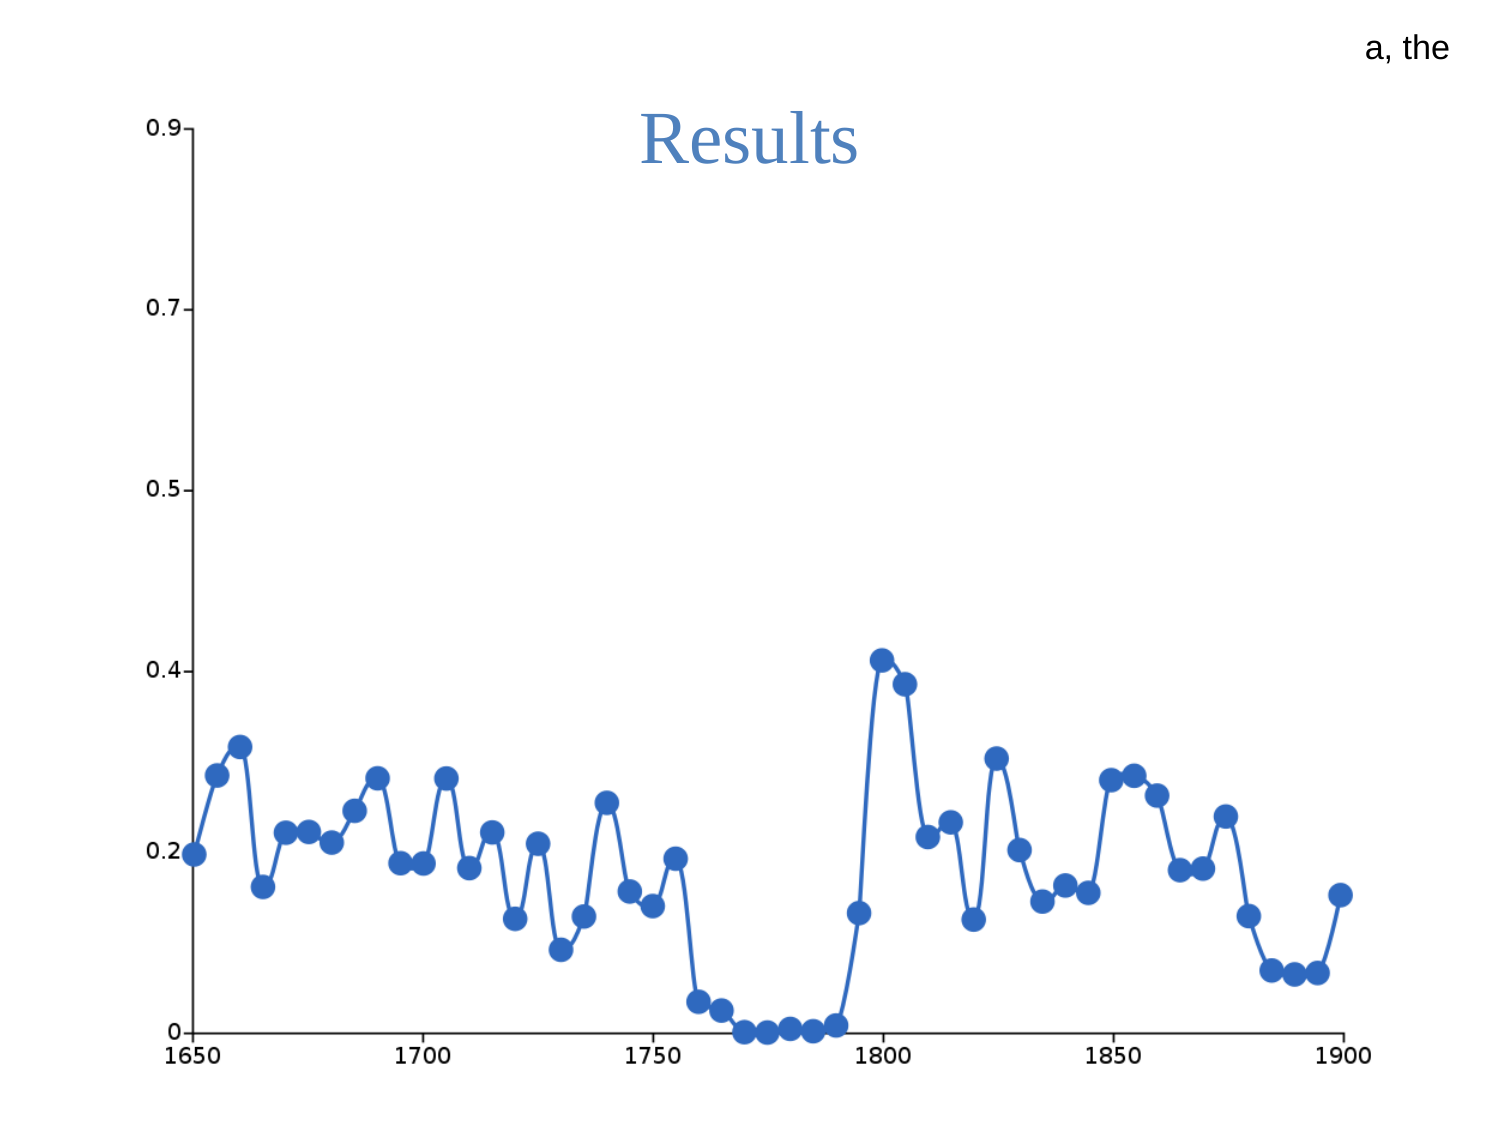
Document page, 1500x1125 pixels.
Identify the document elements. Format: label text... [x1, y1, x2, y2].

text_box a, the [1350, 21, 1479, 79]
picture [135, 233, 1383, 1083]
title Results [75, 44, 1425, 233]
